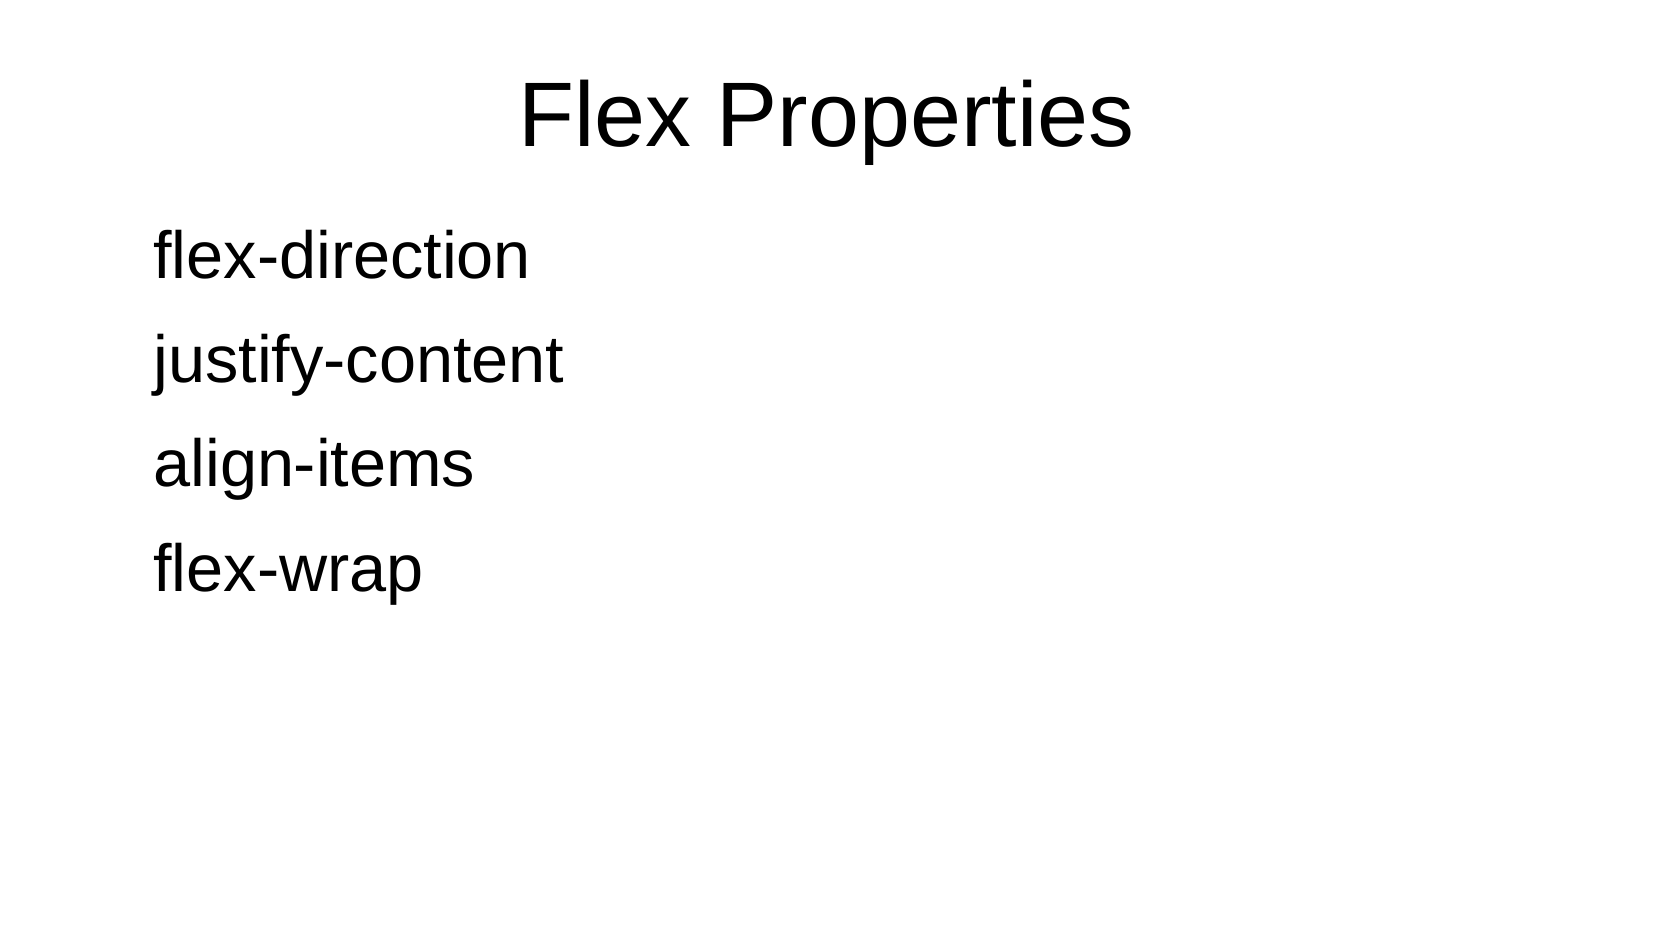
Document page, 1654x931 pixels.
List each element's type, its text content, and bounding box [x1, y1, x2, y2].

list flex-direction justify-content align-items flex-wrap [82, 217, 1571, 758]
title Flex Properties [82, 37, 1571, 193]
